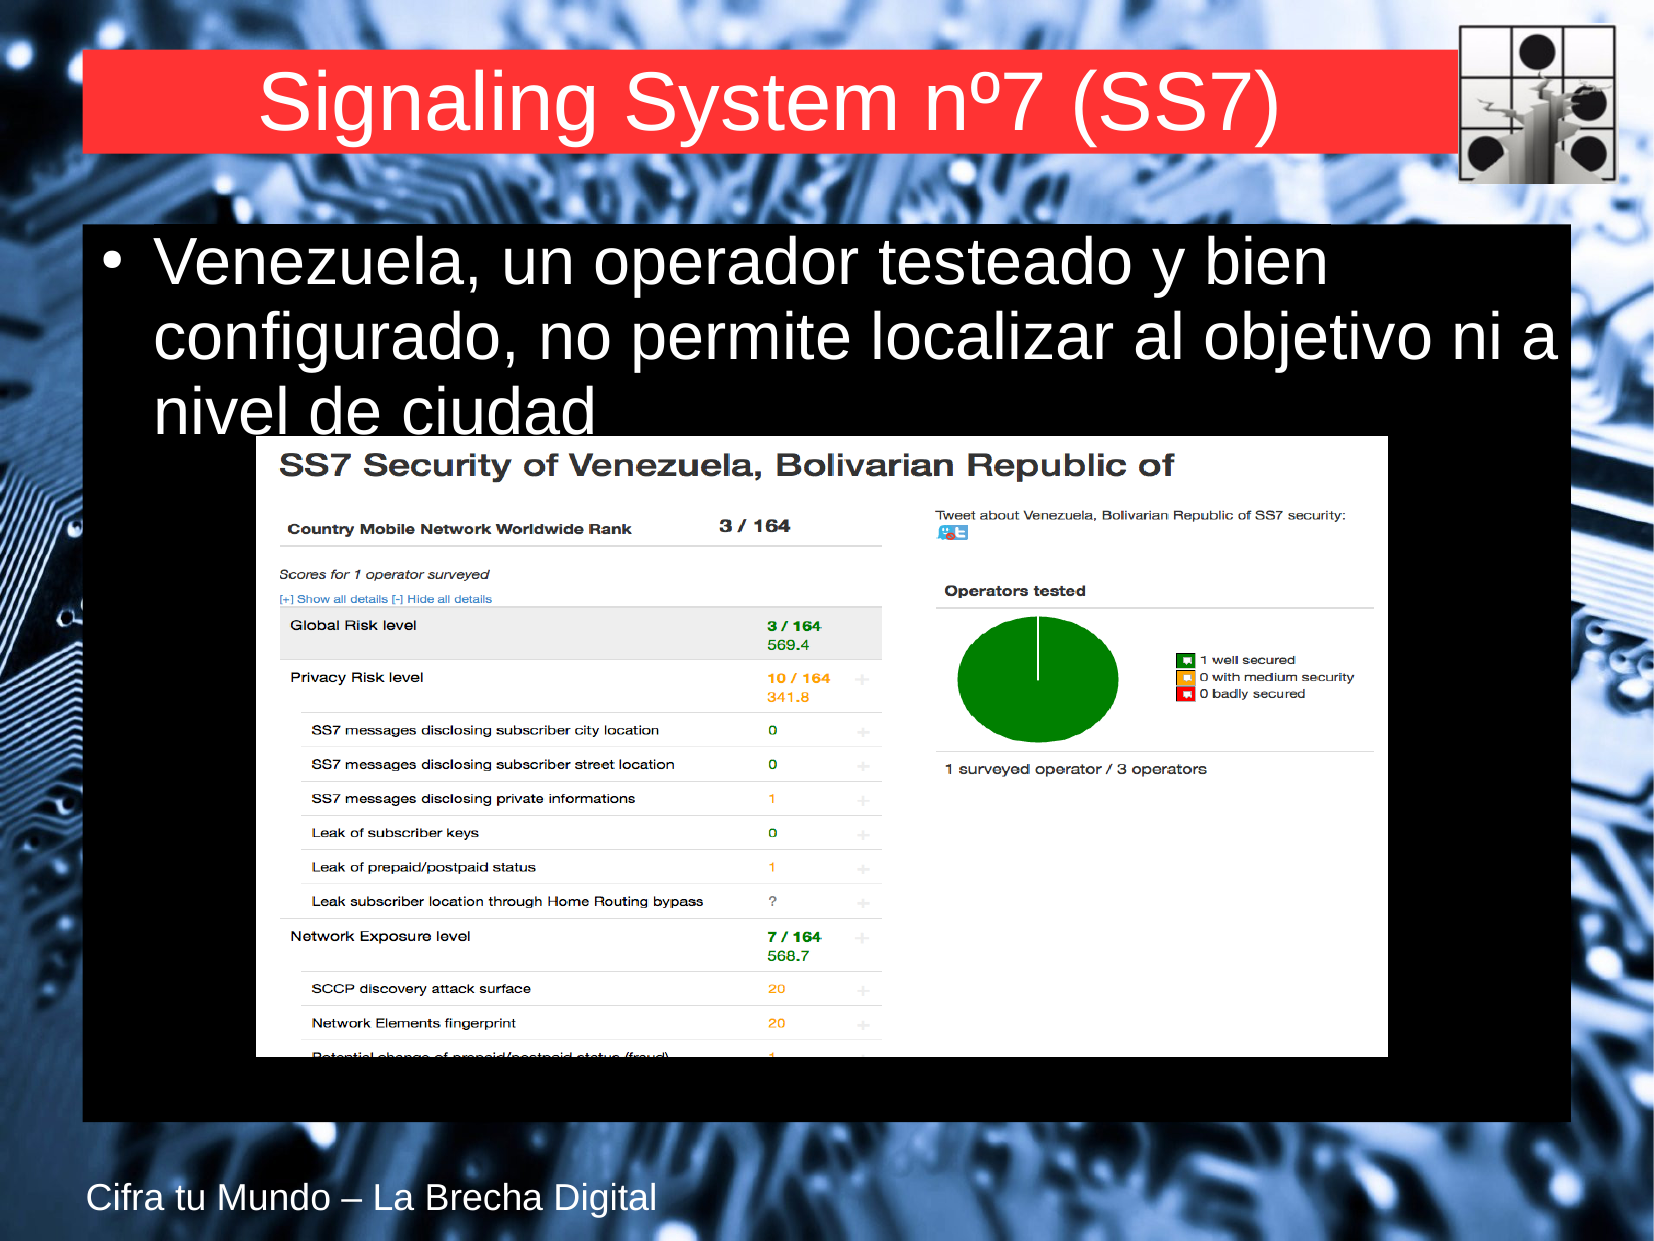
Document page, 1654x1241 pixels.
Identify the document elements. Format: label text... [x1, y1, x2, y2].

title Signaling System nº7 (SS7) [82, 49, 1458, 154]
list Venezuela, un operador testeado y bien configurado, no permite localizar al objetivo ni a nivel de ciudad [82, 224, 1571, 1123]
text_box Cifra tu Mundo – La Brecha Digital [70, 1169, 1453, 1226]
picture [0, 0, 1654, 1241]
